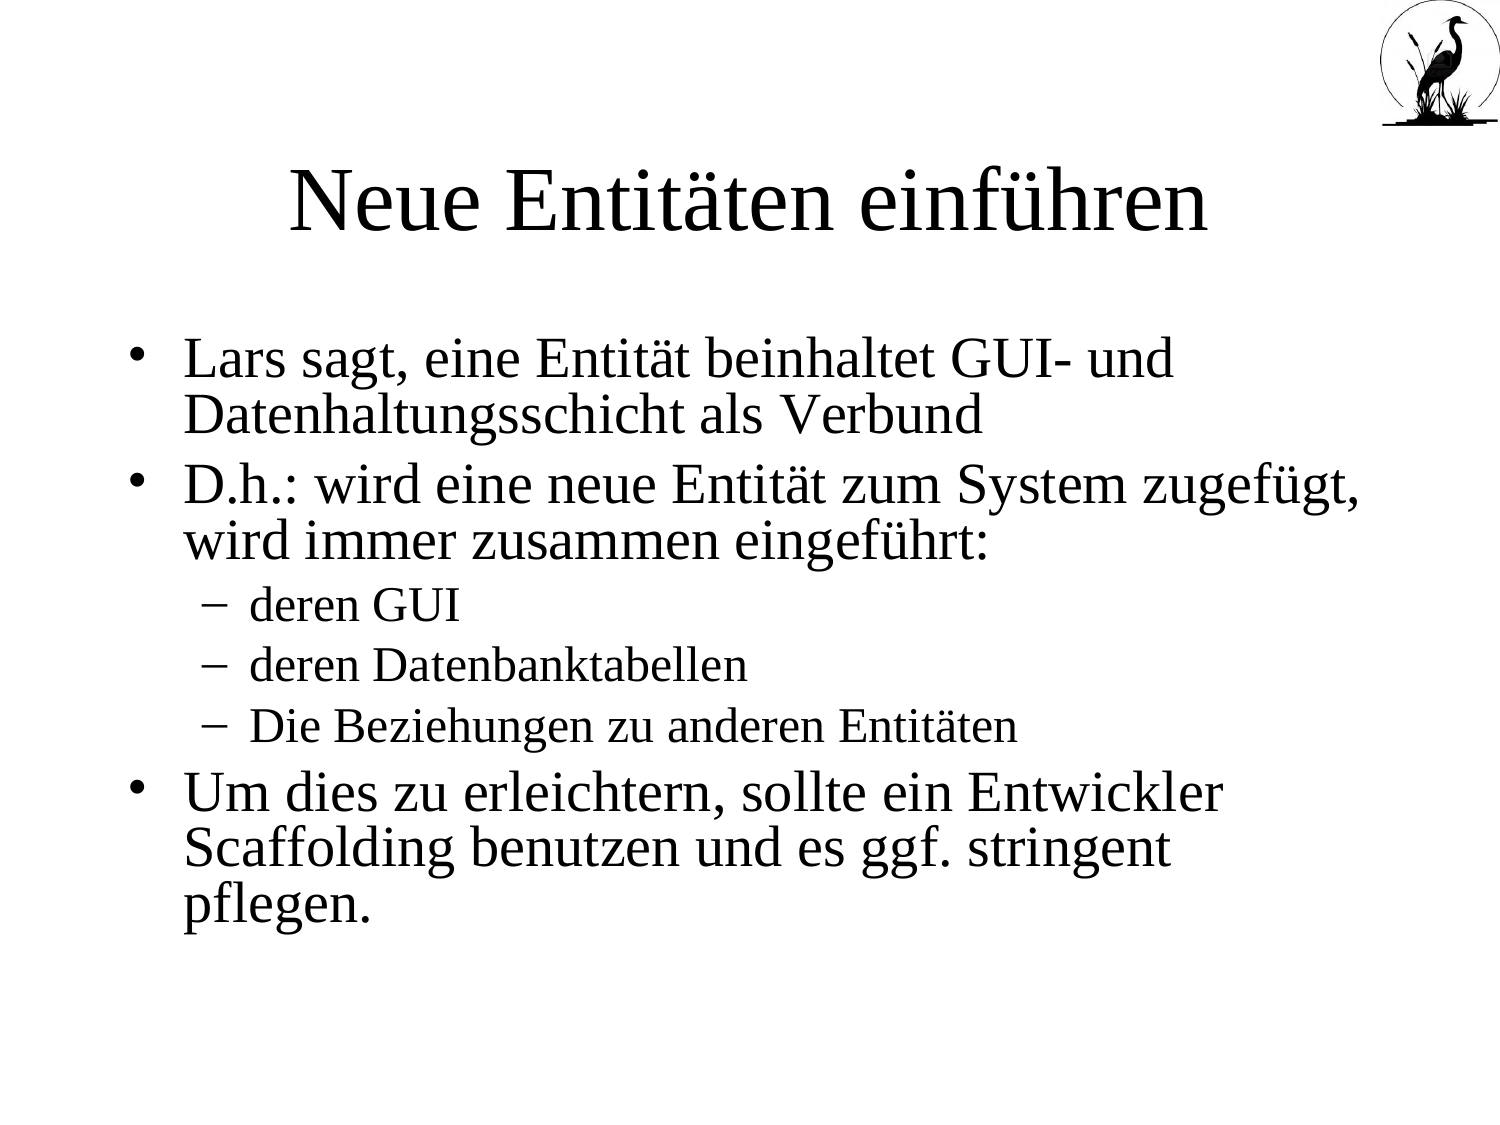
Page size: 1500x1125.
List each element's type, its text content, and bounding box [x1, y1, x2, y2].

picture [1380, 0, 1500, 126]
title Neue Entitäten einführen [112, 99, 1388, 288]
list Lars sagt, eine Entität beinhaltet GUI- und Datenhaltungsschicht als Verbund D.h.: wird eine neue Entität zum System zugefügt, wird immer zusammen eingeführt: deren GUI deren Datenbanktabellen Die Beziehungen zu anderen Entitäten Um dies zu erleichtern, sollte ein Entwickler Scaffolding benutzen und es ggf. stringent pflegen. [112, 324, 1388, 1001]
